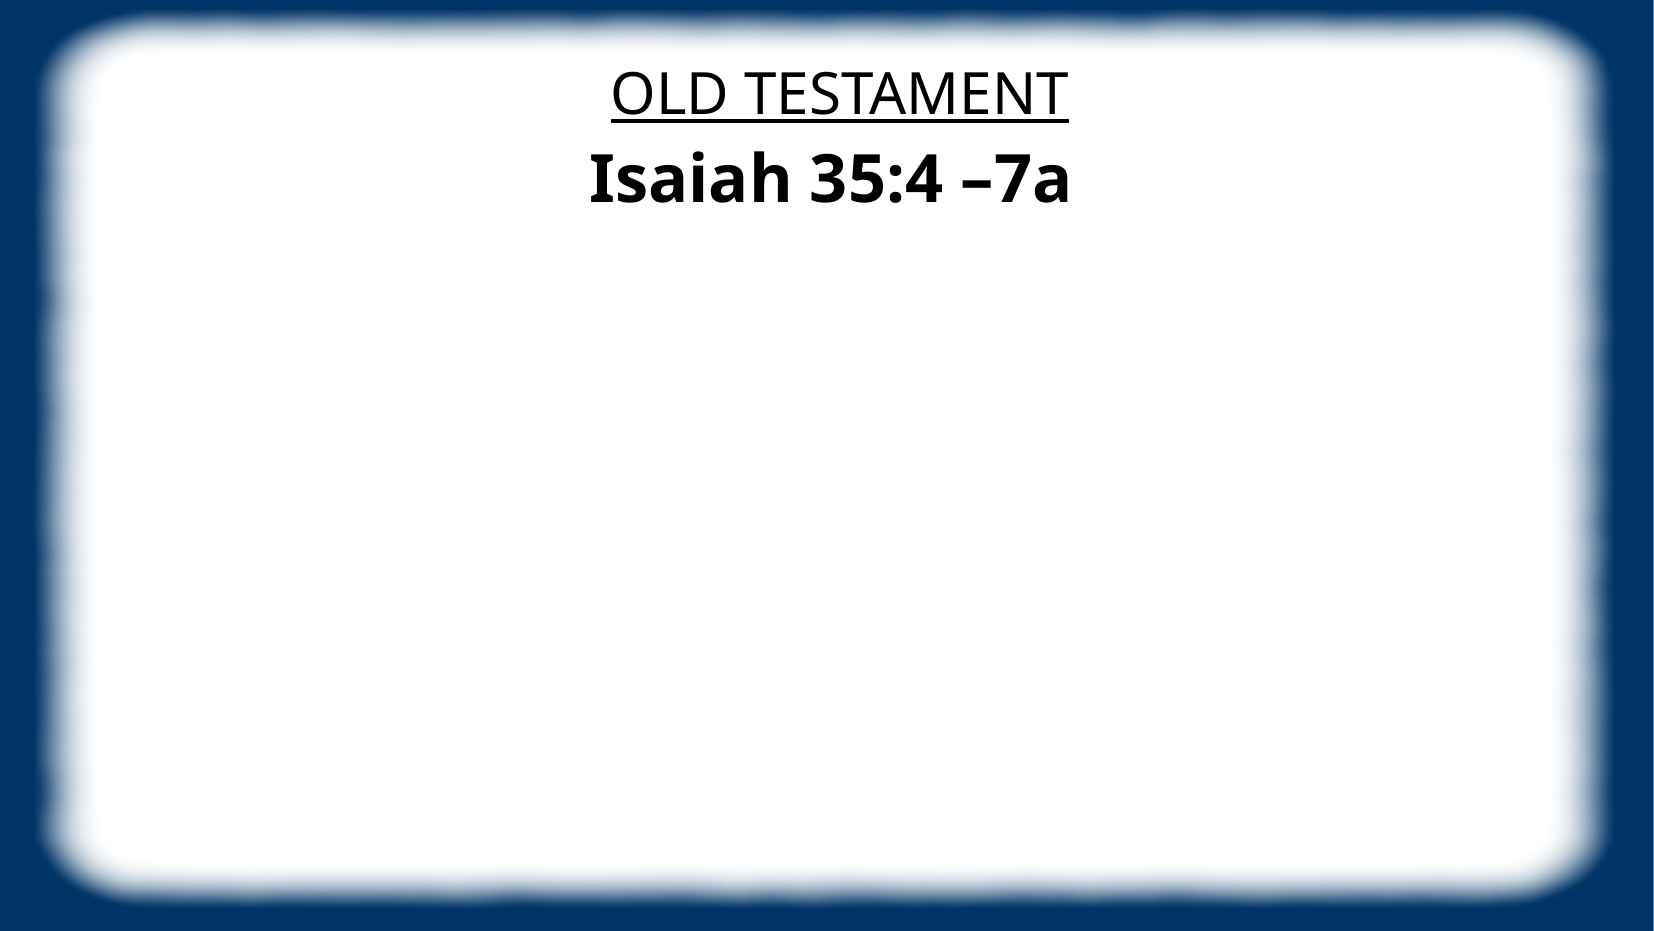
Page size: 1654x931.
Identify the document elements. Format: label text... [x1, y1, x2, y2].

text_box OLD TESTAMENT Isaiah 35:4 –7a [105, 45, 1576, 226]
picture [0, 0, 1654, 931]
